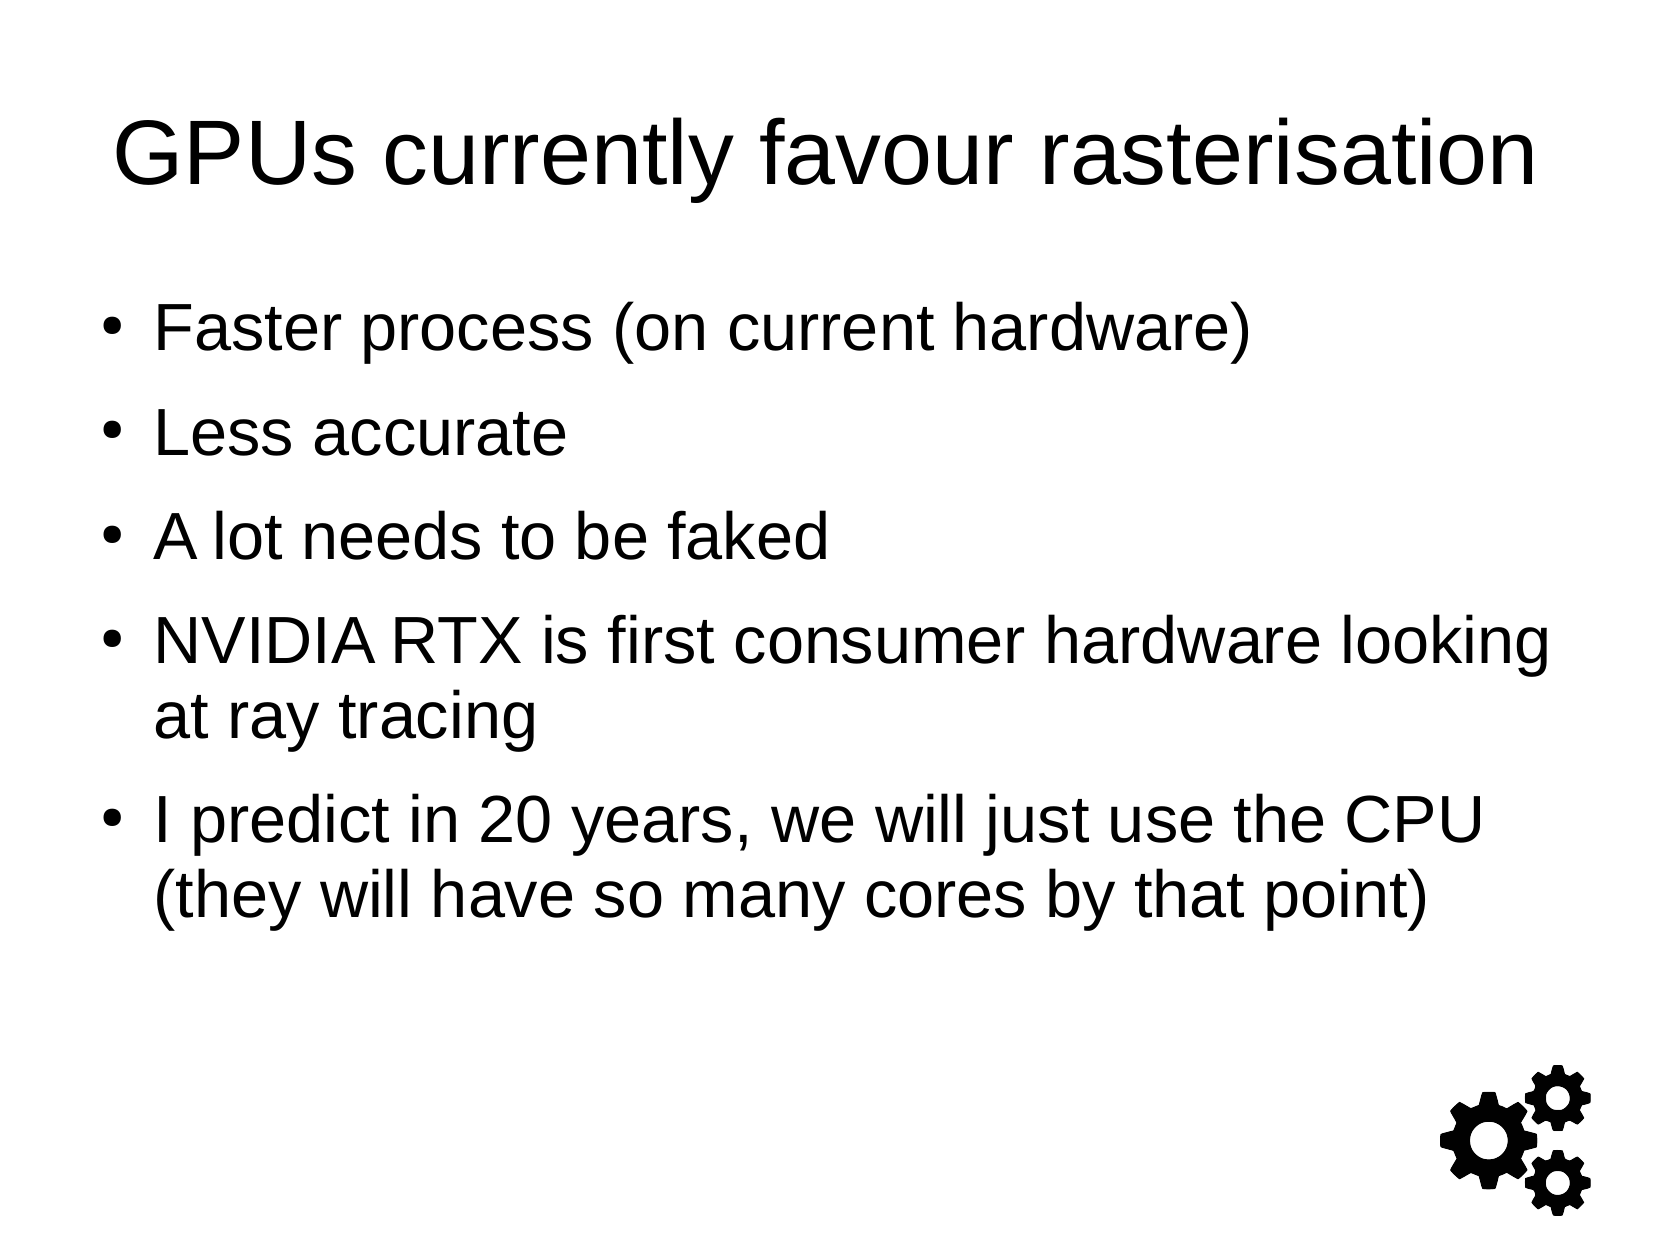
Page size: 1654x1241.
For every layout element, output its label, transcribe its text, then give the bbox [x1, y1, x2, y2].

title GPUs currently favour rasterisation [82, 49, 1571, 257]
list Faster process (on current hardware) Less accurate A lot needs to be faked NVIDIA RTX is first consumer hardware looking at ray tracing I predict in 20 years, we will just use the CPU (they will have so many cores by that point) [82, 290, 1571, 1010]
picture [1440, 1065, 1591, 1216]
